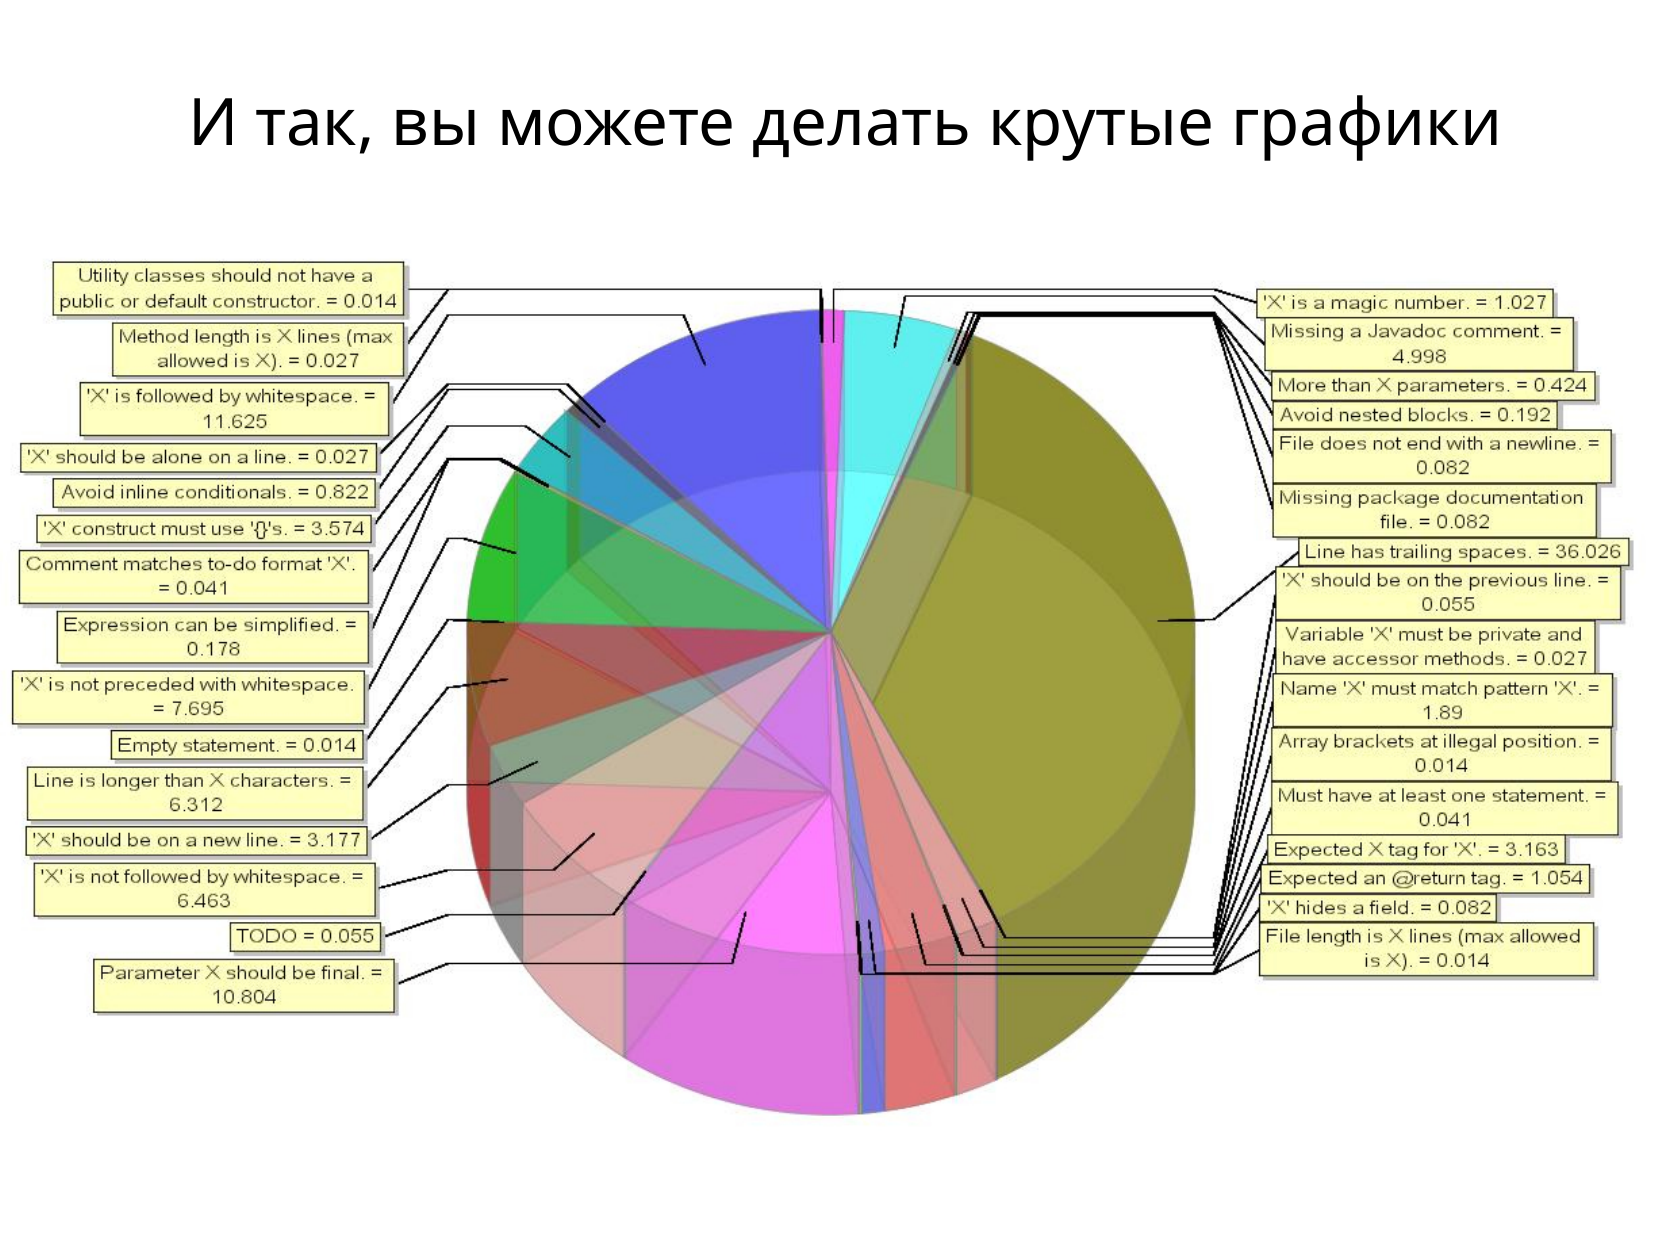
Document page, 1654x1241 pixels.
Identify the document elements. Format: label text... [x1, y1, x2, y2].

list И так, вы можете делать крутые графики [101, 75, 1591, 166]
picture [0, 194, 1654, 1185]
